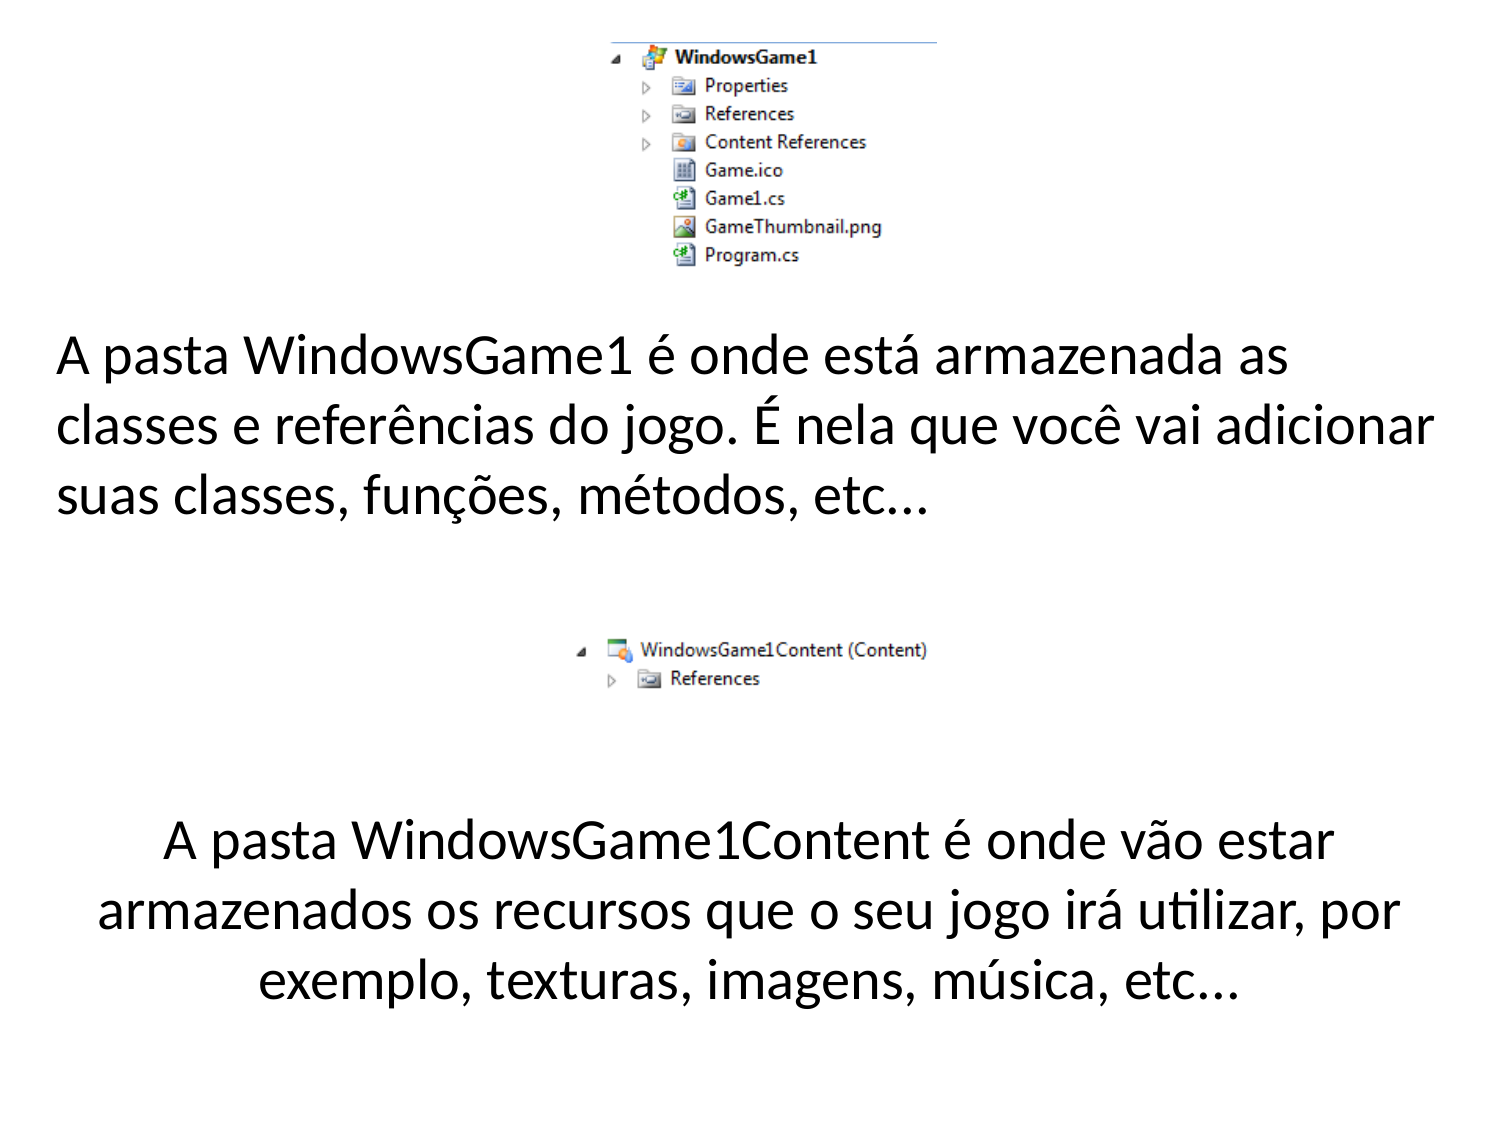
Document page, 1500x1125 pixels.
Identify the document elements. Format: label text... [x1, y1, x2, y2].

picture [608, 42, 937, 271]
picture [572, 633, 937, 701]
text_box A pasta WindowsGame1Content é onde vão estar armazenados os recursos que o seu jogo irá utilizar, por exemplo, texturas, imagens, música, etc... [41, 775, 1459, 1047]
text_box A pasta WindowsGame1 é onde está armazenada as classes e referências do jogo. É nela que você vai adicionar suas classes, funções, métodos, etc... [41, 278, 1459, 634]
